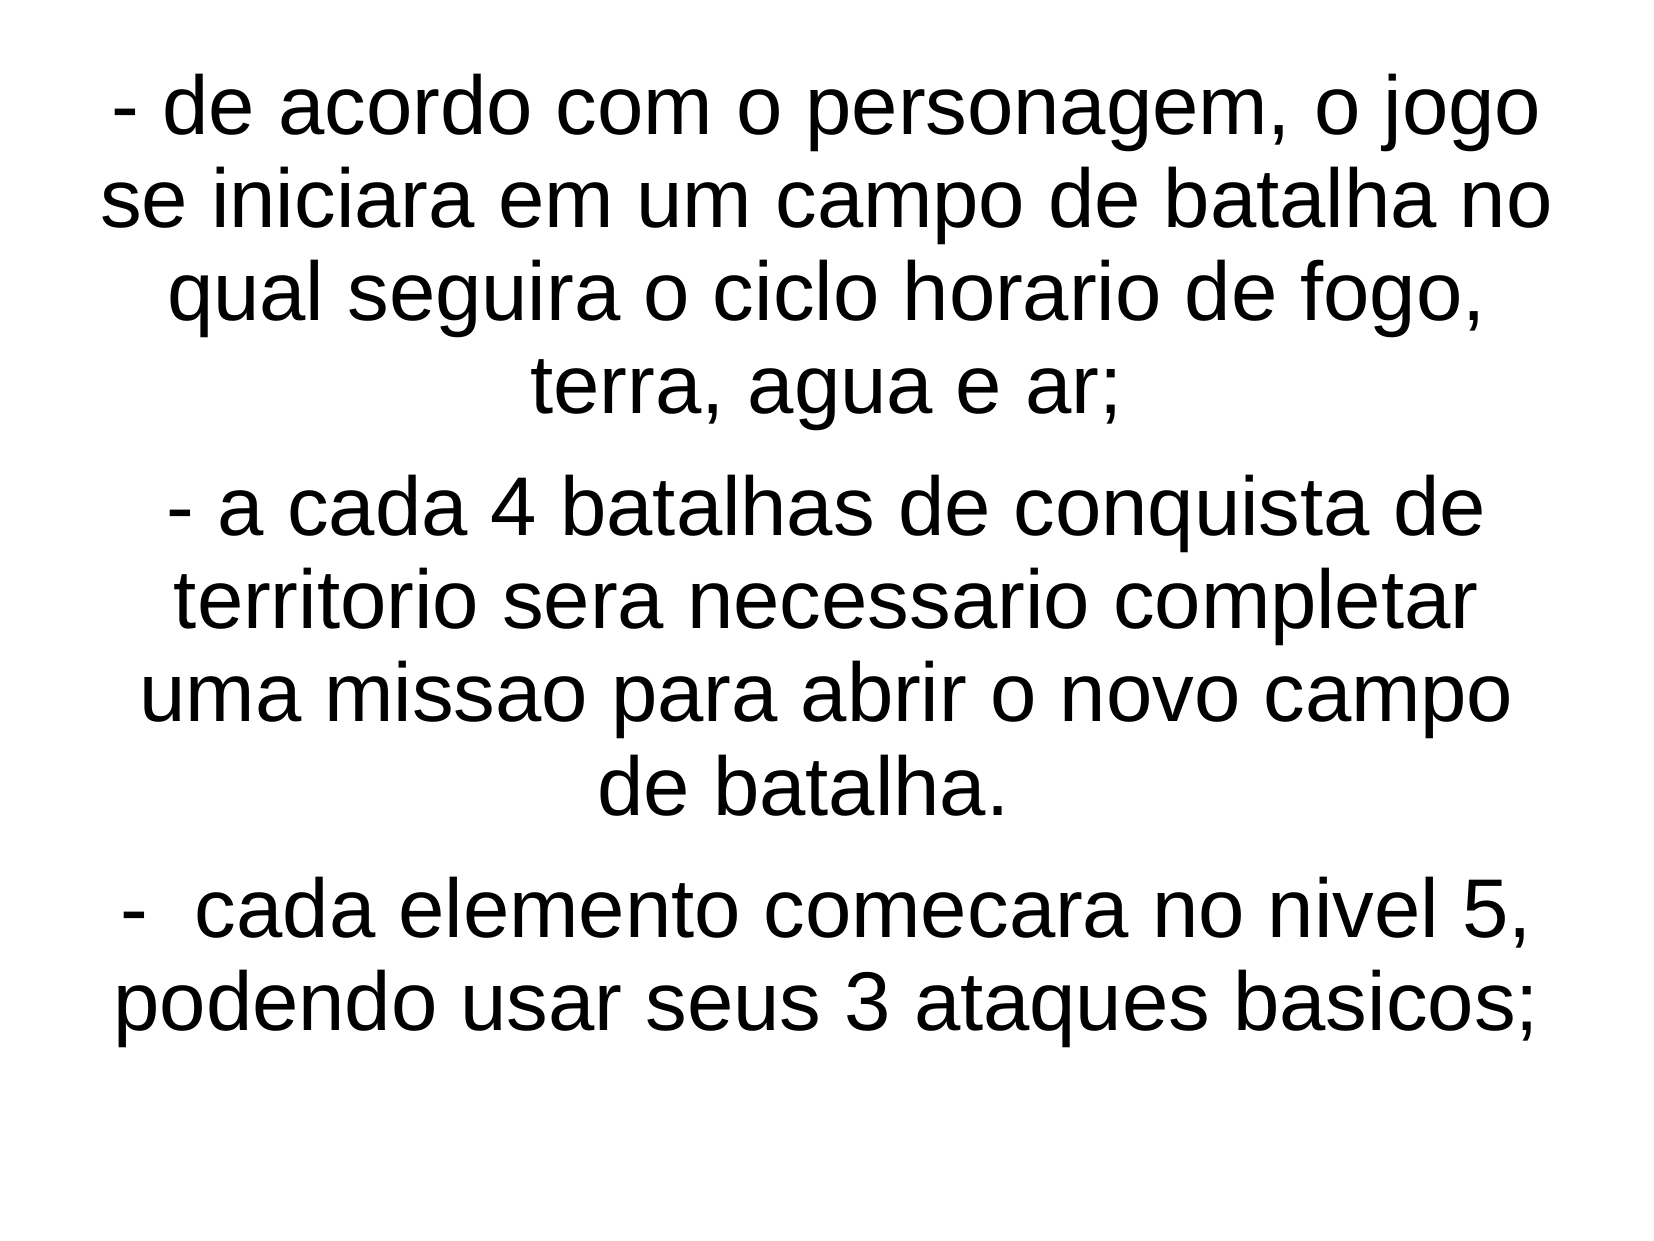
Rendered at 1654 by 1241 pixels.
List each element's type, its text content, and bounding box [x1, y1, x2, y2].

list - de acordo com o personagem, o jogo se iniciara em um campo de batalha no qual seguira o ciclo horario de fogo, terra, agua e ar; - a cada 4 batalhas de conquista de territorio sera necessario completar uma missao para abrir o novo campo de batalha. - cada elemento comecara no nivel 5, podendo usar seus 3 ataques basicos; [82, 59, 1571, 1193]
